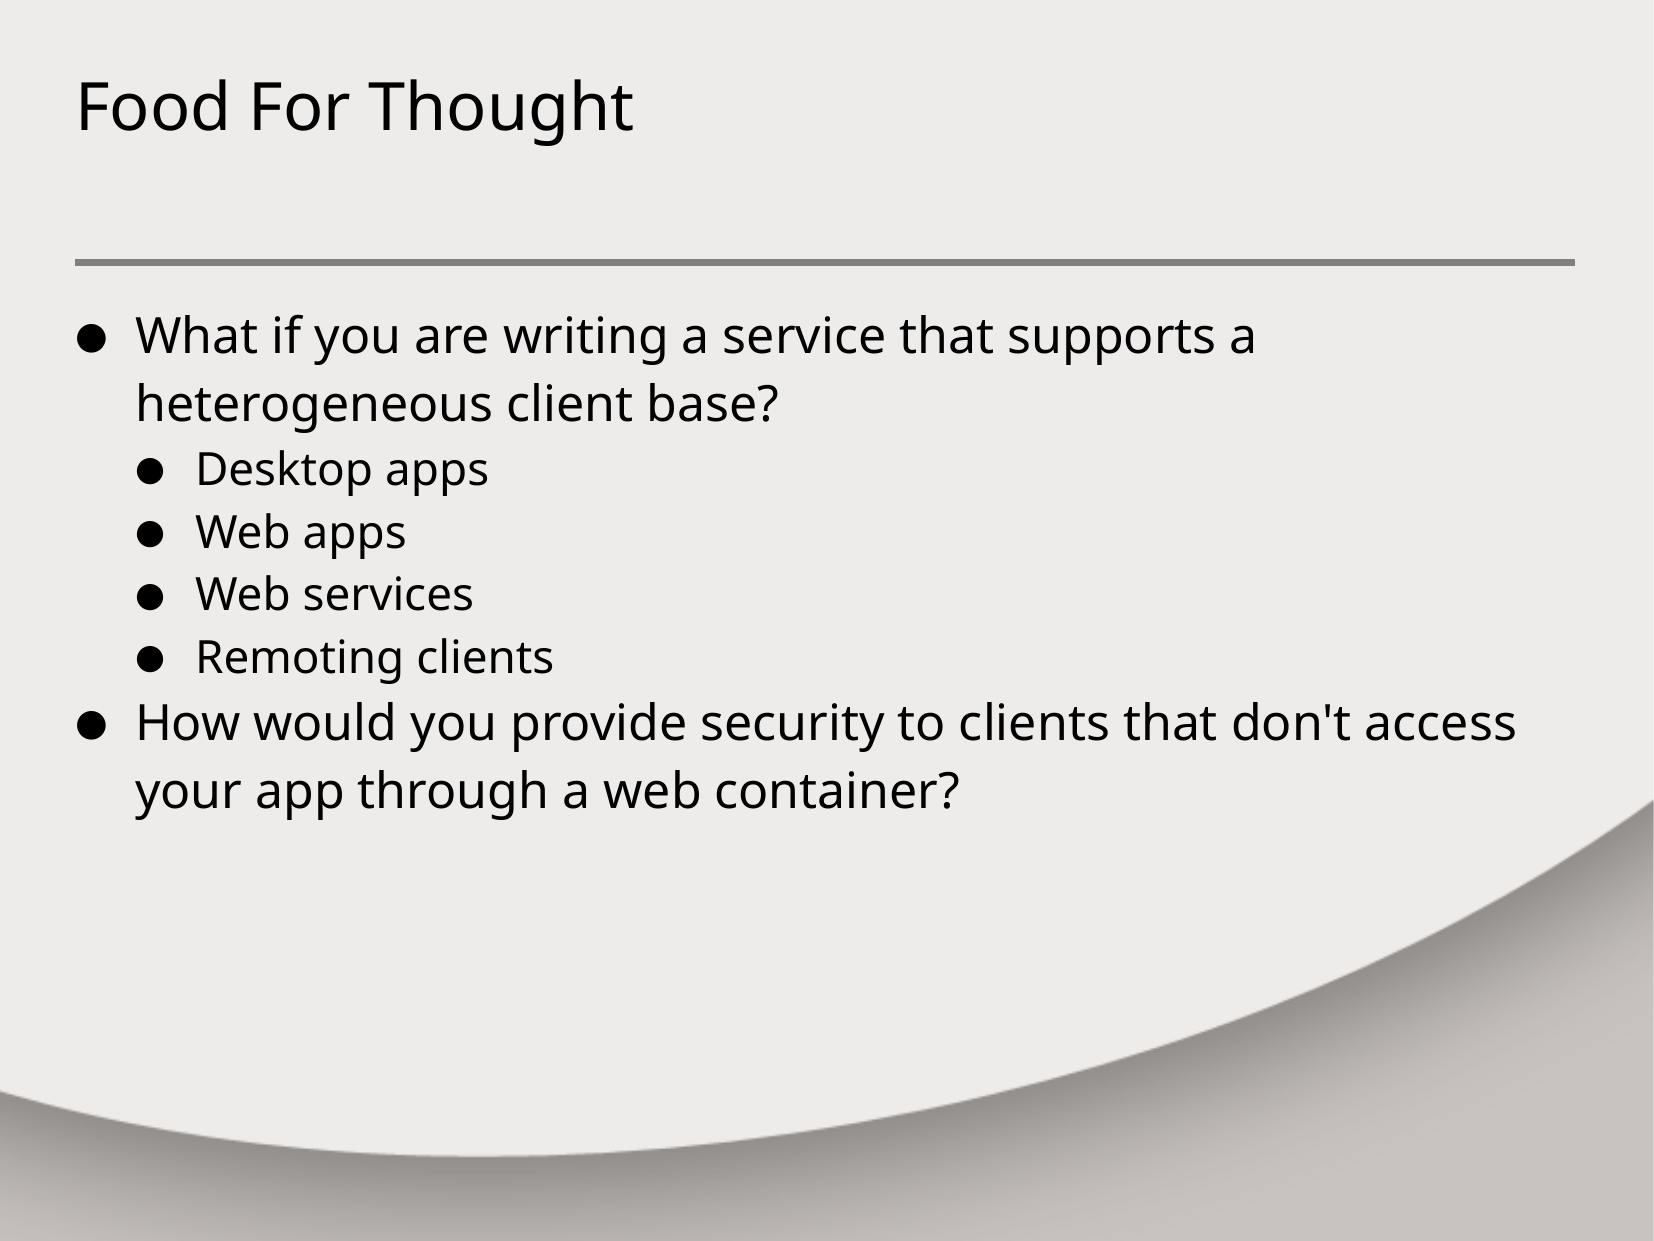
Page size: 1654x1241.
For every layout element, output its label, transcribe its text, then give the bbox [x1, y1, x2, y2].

picture [0, 0, 1654, 1241]
title Food For Thought [75, 75, 1576, 226]
list What if you are writing a service that supports a heterogeneous client base? Desktop apps Web apps Web services Remoting clients How would you provide security to clients that don't access your app through a web container? [75, 300, 1576, 1163]
